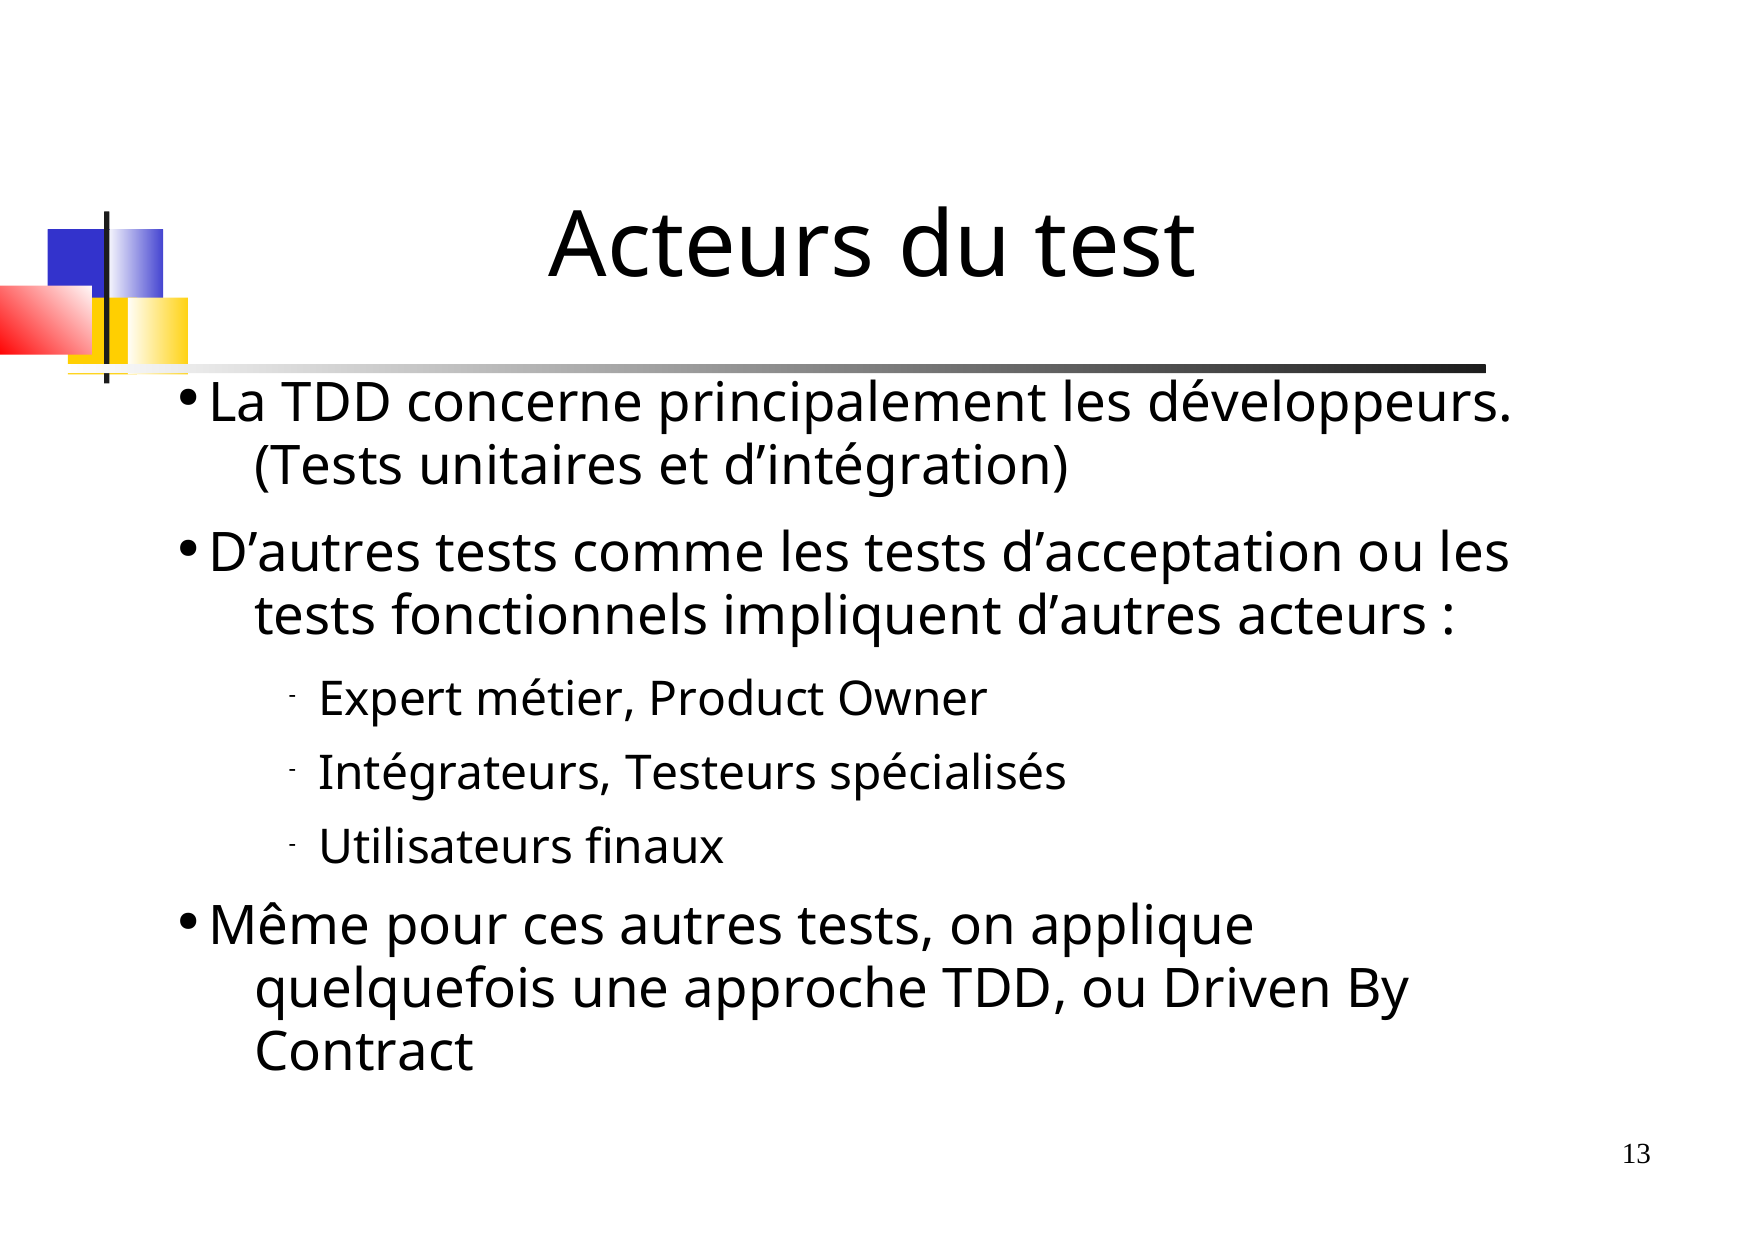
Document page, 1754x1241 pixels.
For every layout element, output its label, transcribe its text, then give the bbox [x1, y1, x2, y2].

list La TDD concerne principalement les développeurs. (Tests unitaires et d’intégration) D’autres tests comme les tests d’acceptation ou les tests fonctionnels impliquent d’autres acteurs : Expert métier, Product Owner Intégrateurs, Testeurs spécialisés Utilisateurs finaux Même pour ces autres tests, on applique quelquefois une approche TDD, ou Driven By Contract [179, 371, 1567, 1091]
title Acteurs du test [179, 139, 1567, 351]
